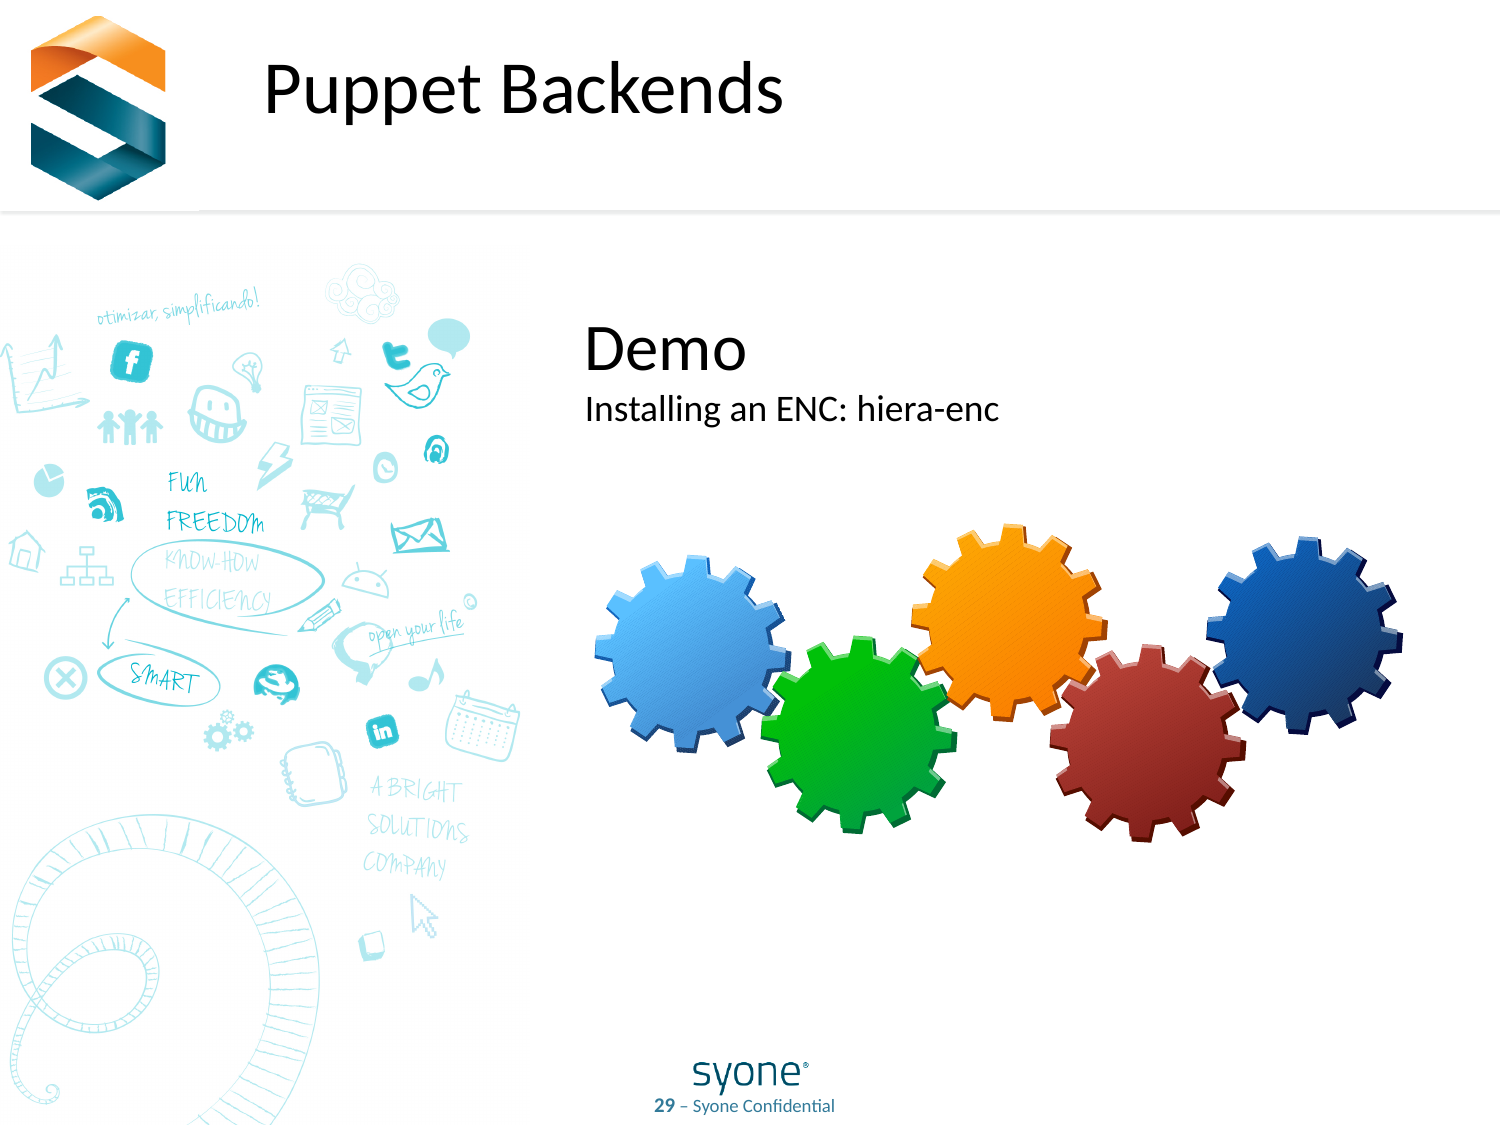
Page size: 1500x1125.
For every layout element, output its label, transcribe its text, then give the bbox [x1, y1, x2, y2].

title Puppet Backends [248, 37, 1355, 129]
picture [0, 245, 530, 1125]
picture [578, 507, 1420, 863]
picture [0, 0, 1500, 219]
picture [687, 1056, 813, 1098]
title Demo Installing an ENC: hiera-enc [569, 307, 1440, 425]
